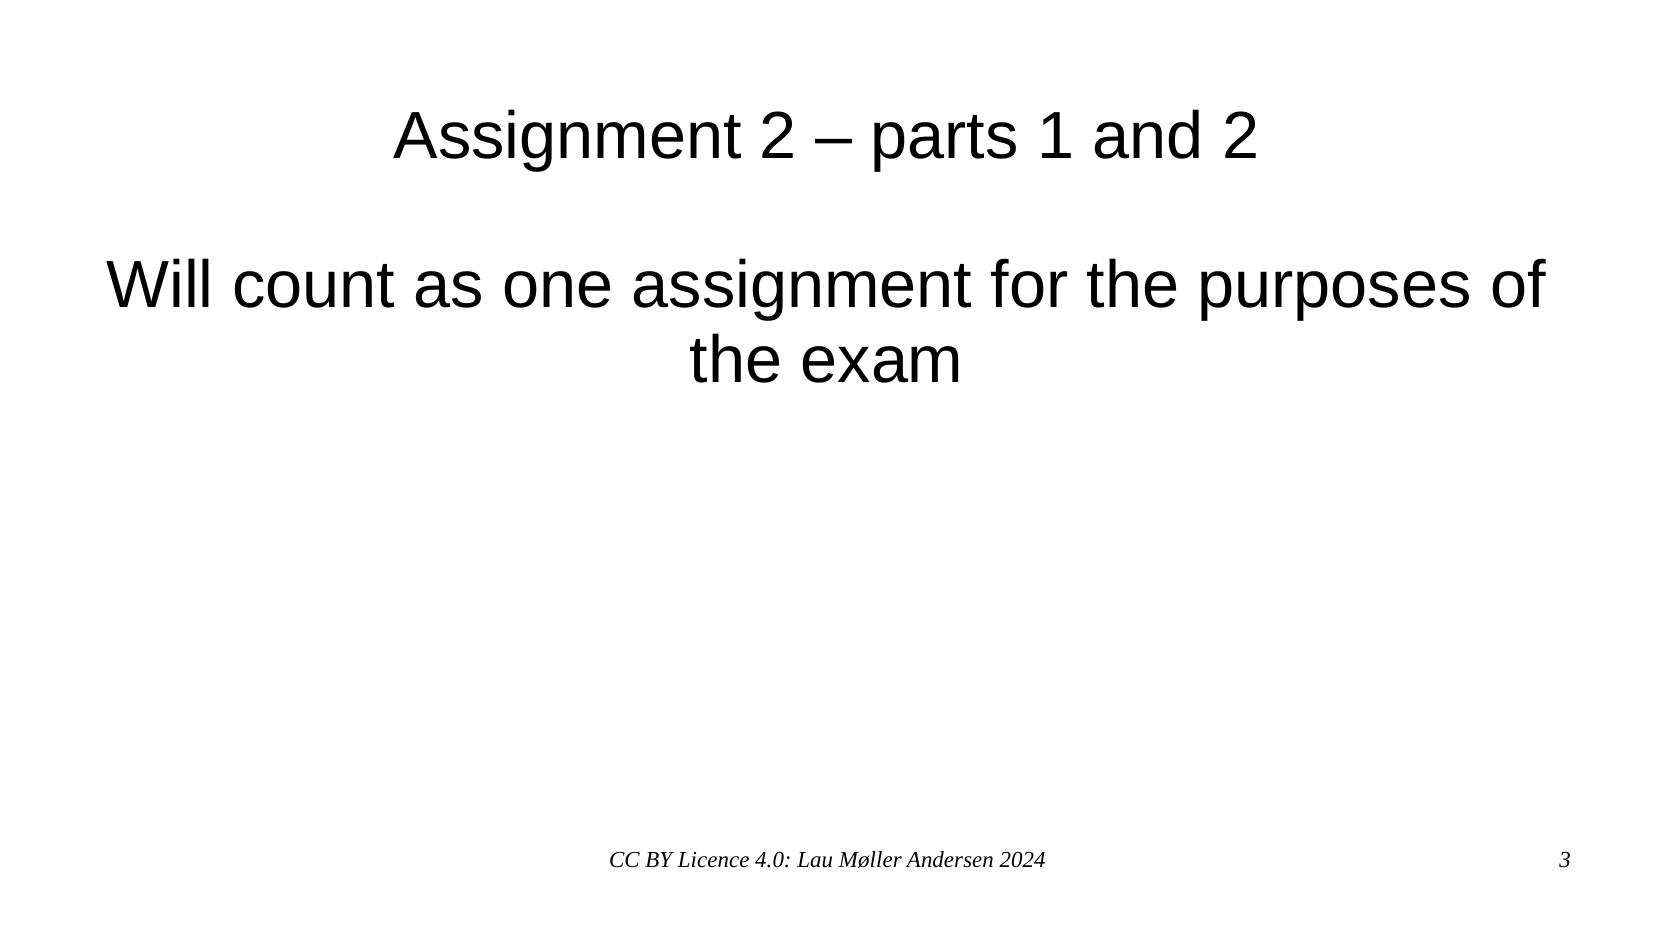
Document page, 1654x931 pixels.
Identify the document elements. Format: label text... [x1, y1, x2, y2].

subtitle Assignment 2 – parts 1 and 2 Will count as one assignment for the purposes of the exam [82, 37, 1571, 757]
